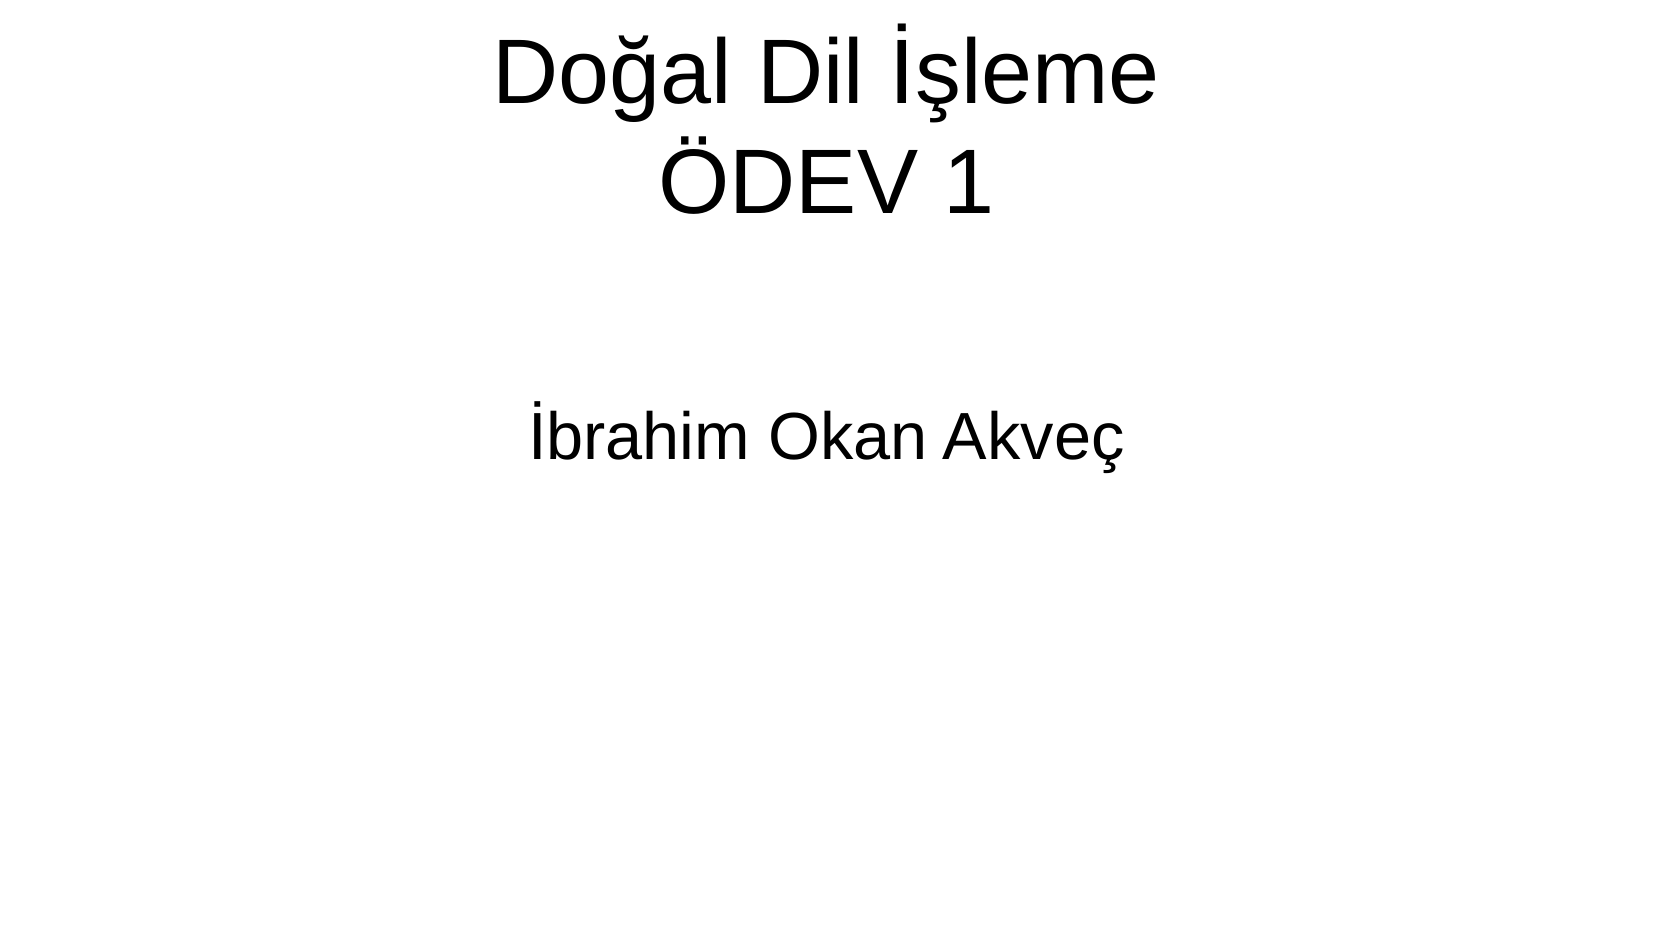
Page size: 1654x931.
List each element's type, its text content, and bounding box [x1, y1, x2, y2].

title Doğal Dil İşleme ÖDEV 1 [82, 12, 1571, 217]
subtitle İbrahim Okan Akveç [82, 217, 1571, 758]
